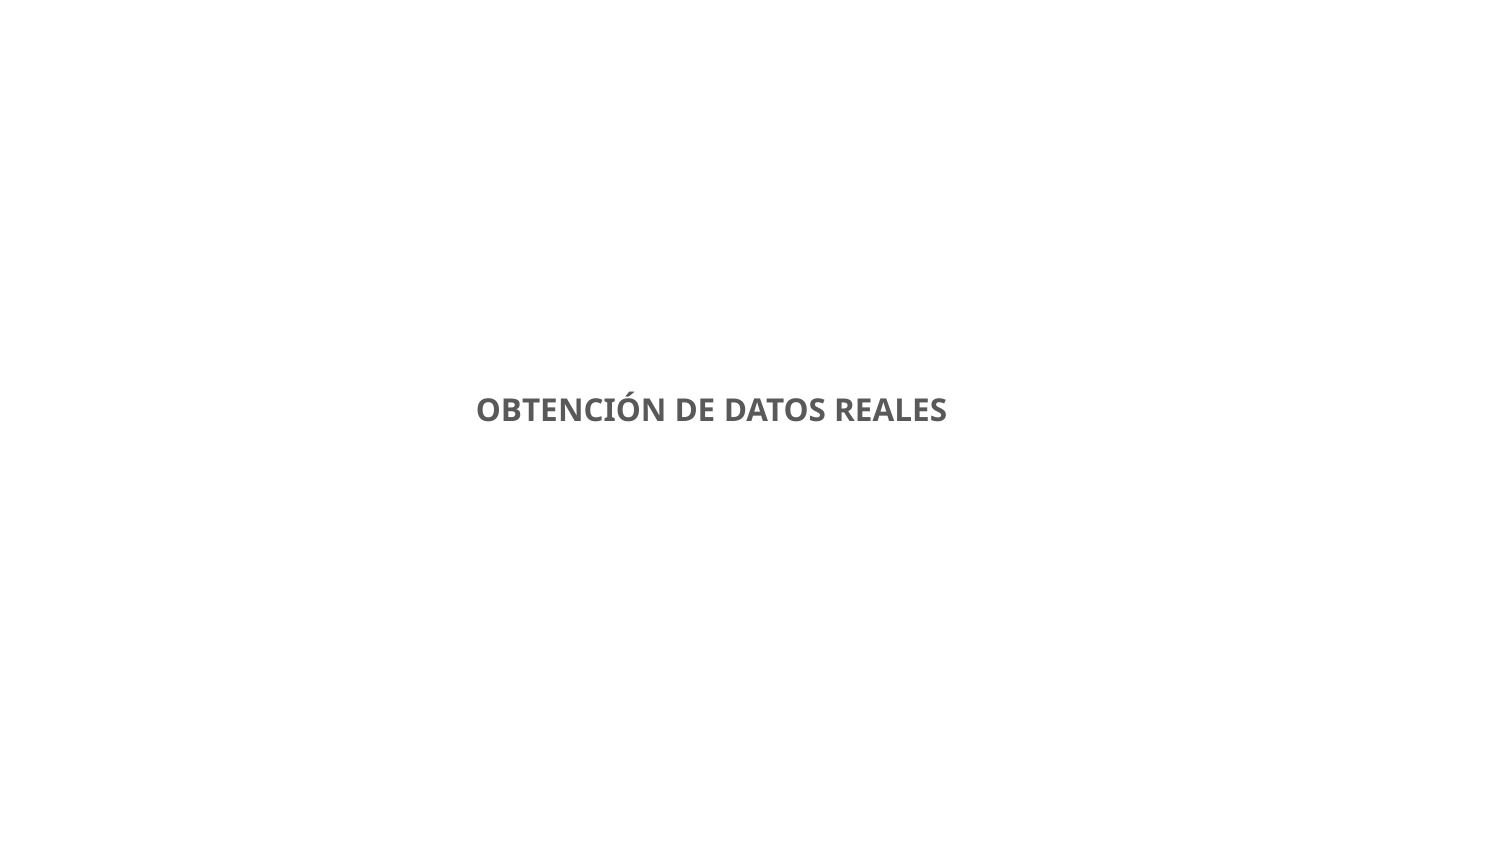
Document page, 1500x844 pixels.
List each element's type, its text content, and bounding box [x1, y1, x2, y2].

title OBTENCIÓN DE DATOS REALES [460, 374, 1040, 470]
